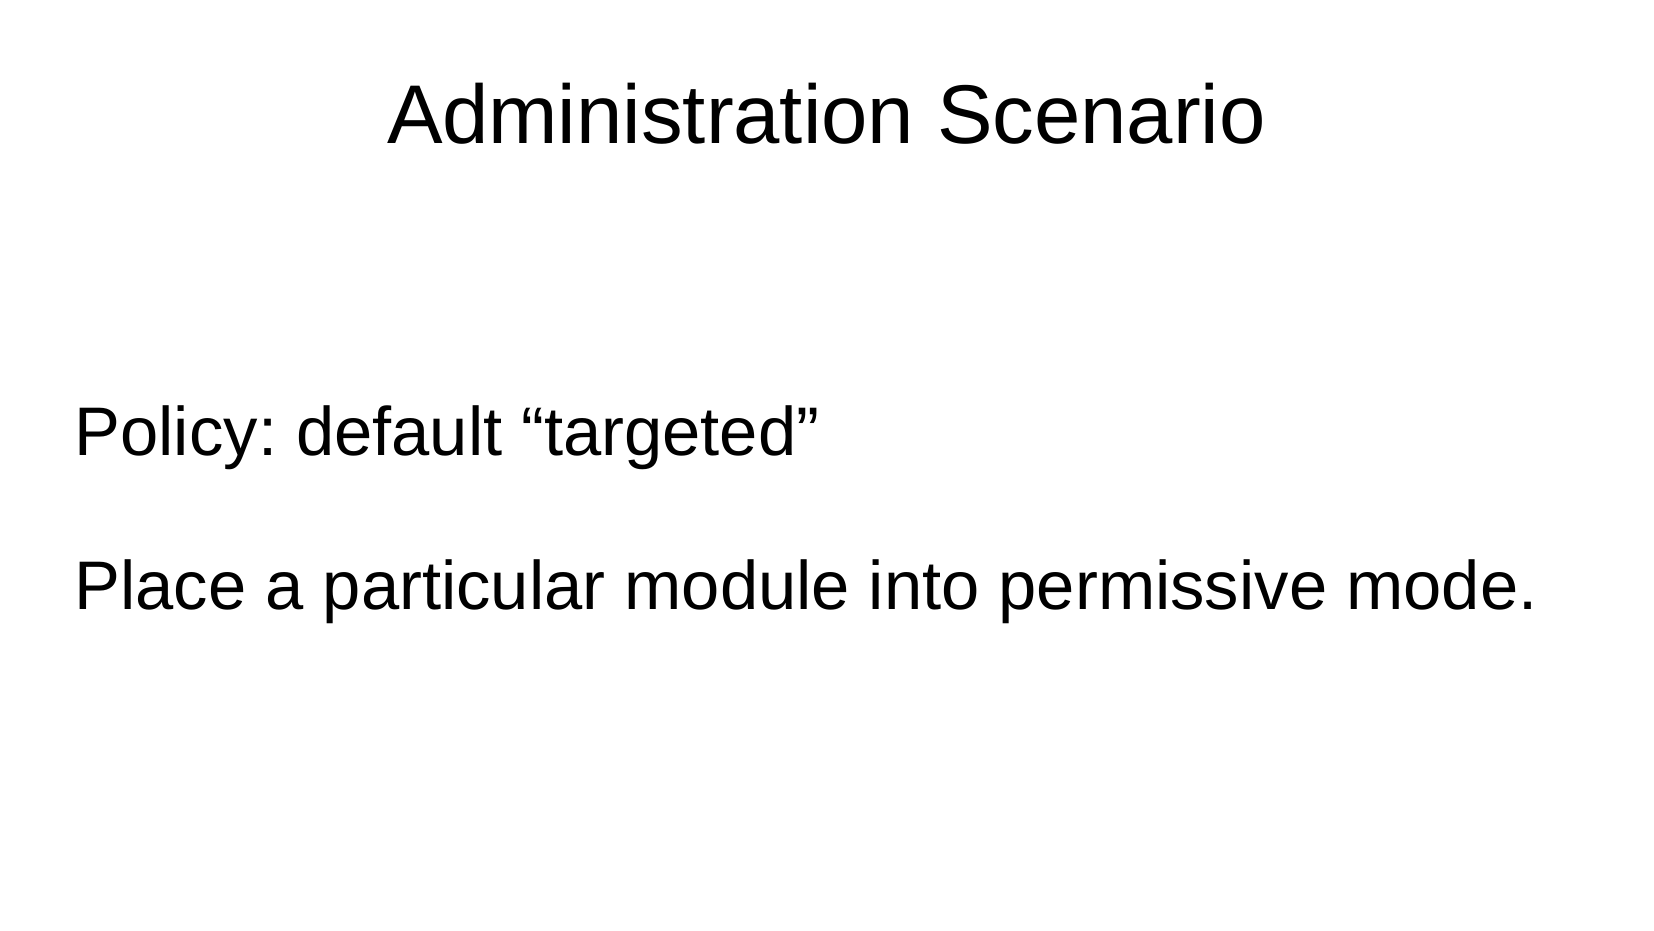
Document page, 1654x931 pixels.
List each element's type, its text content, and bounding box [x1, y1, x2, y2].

text_box Policy: default “targeted” Place a particular module into permissive mode. [59, 386, 1635, 704]
title Administration Scenario [82, 36, 1571, 193]
